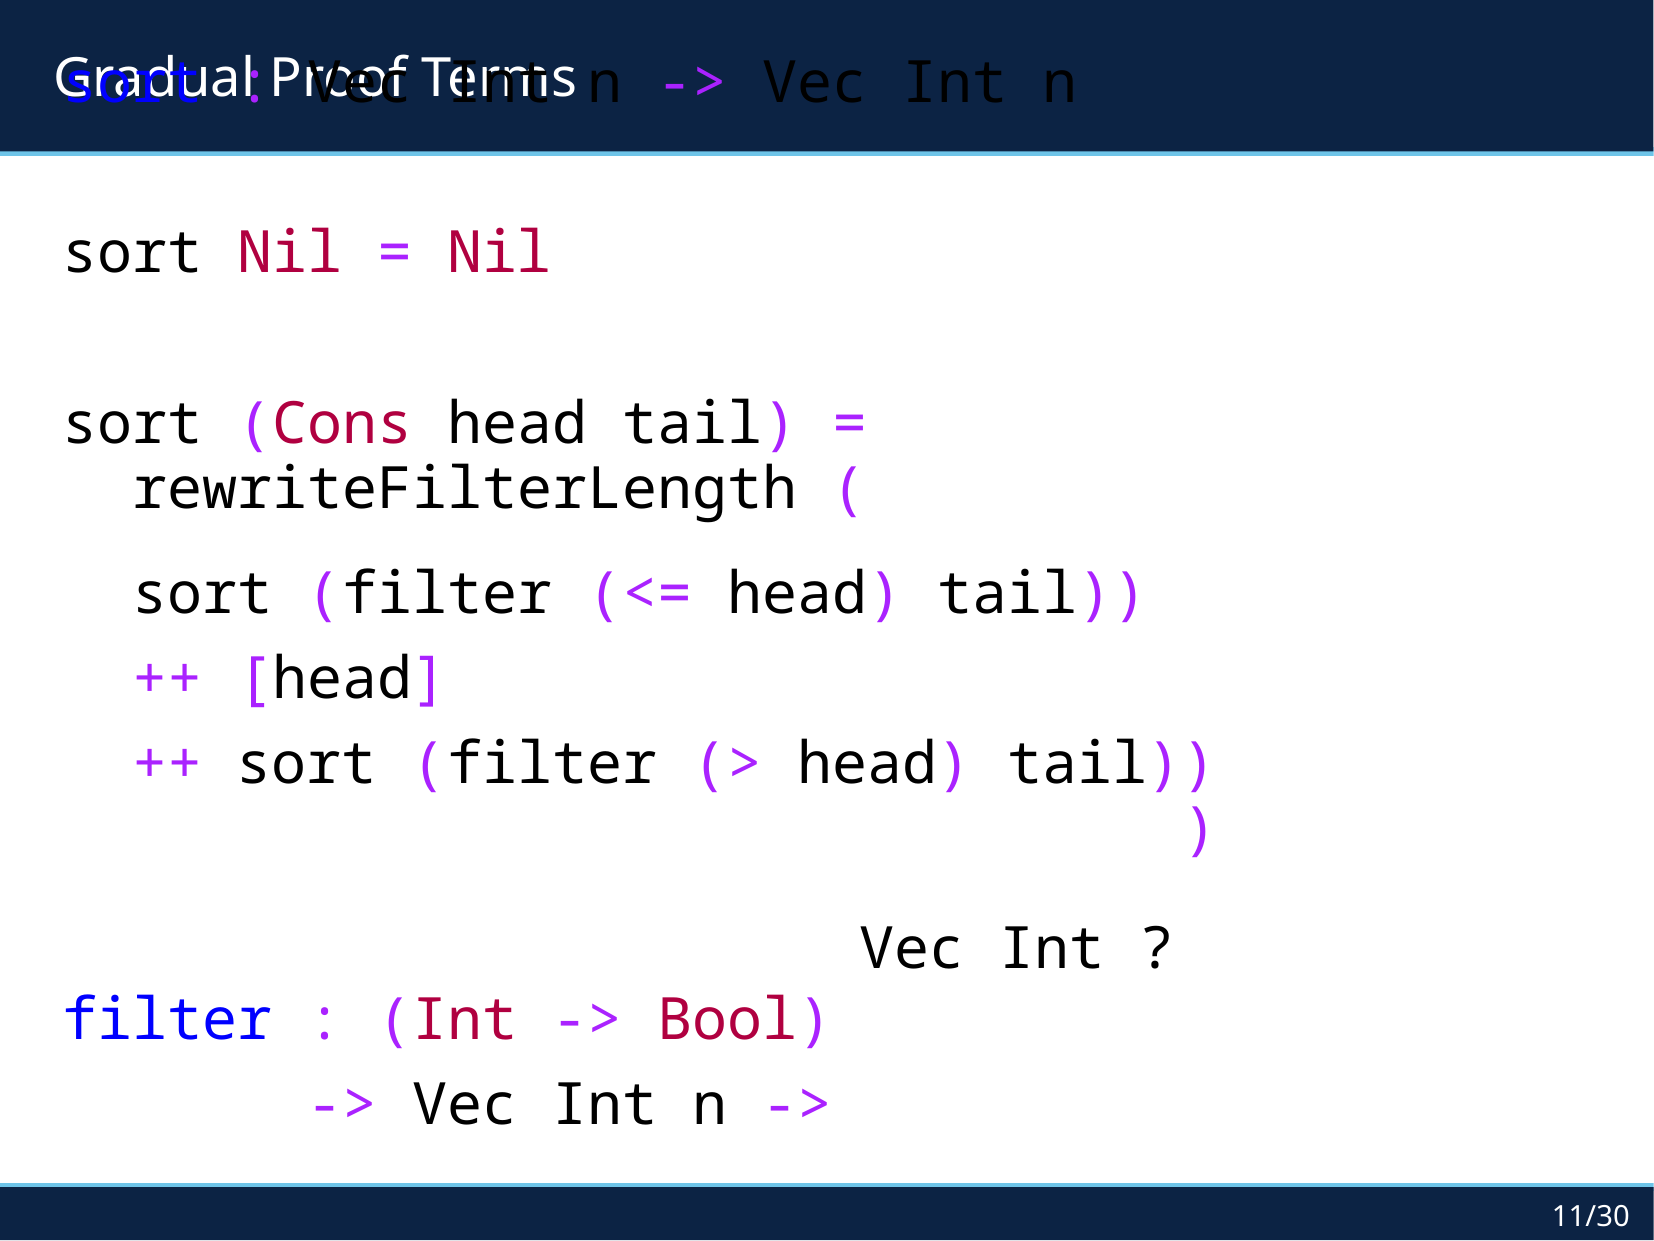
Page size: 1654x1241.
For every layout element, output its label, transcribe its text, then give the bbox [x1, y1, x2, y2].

title Gradual Proof Terms [0, 0, 1654, 152]
text_box rewriteFilterLength ( ) [47, 266, 1406, 1046]
text_box sort : Vec Int n -> Vec Int n sort Nil = Nil sort (Cons head tail) = sort (filter (<= head) tail)) ++ [head] ++ sort (filter (> head) tail)) filter : (Int -> Bool) -> Vec Int n -> [47, 169, 1406, 266]
